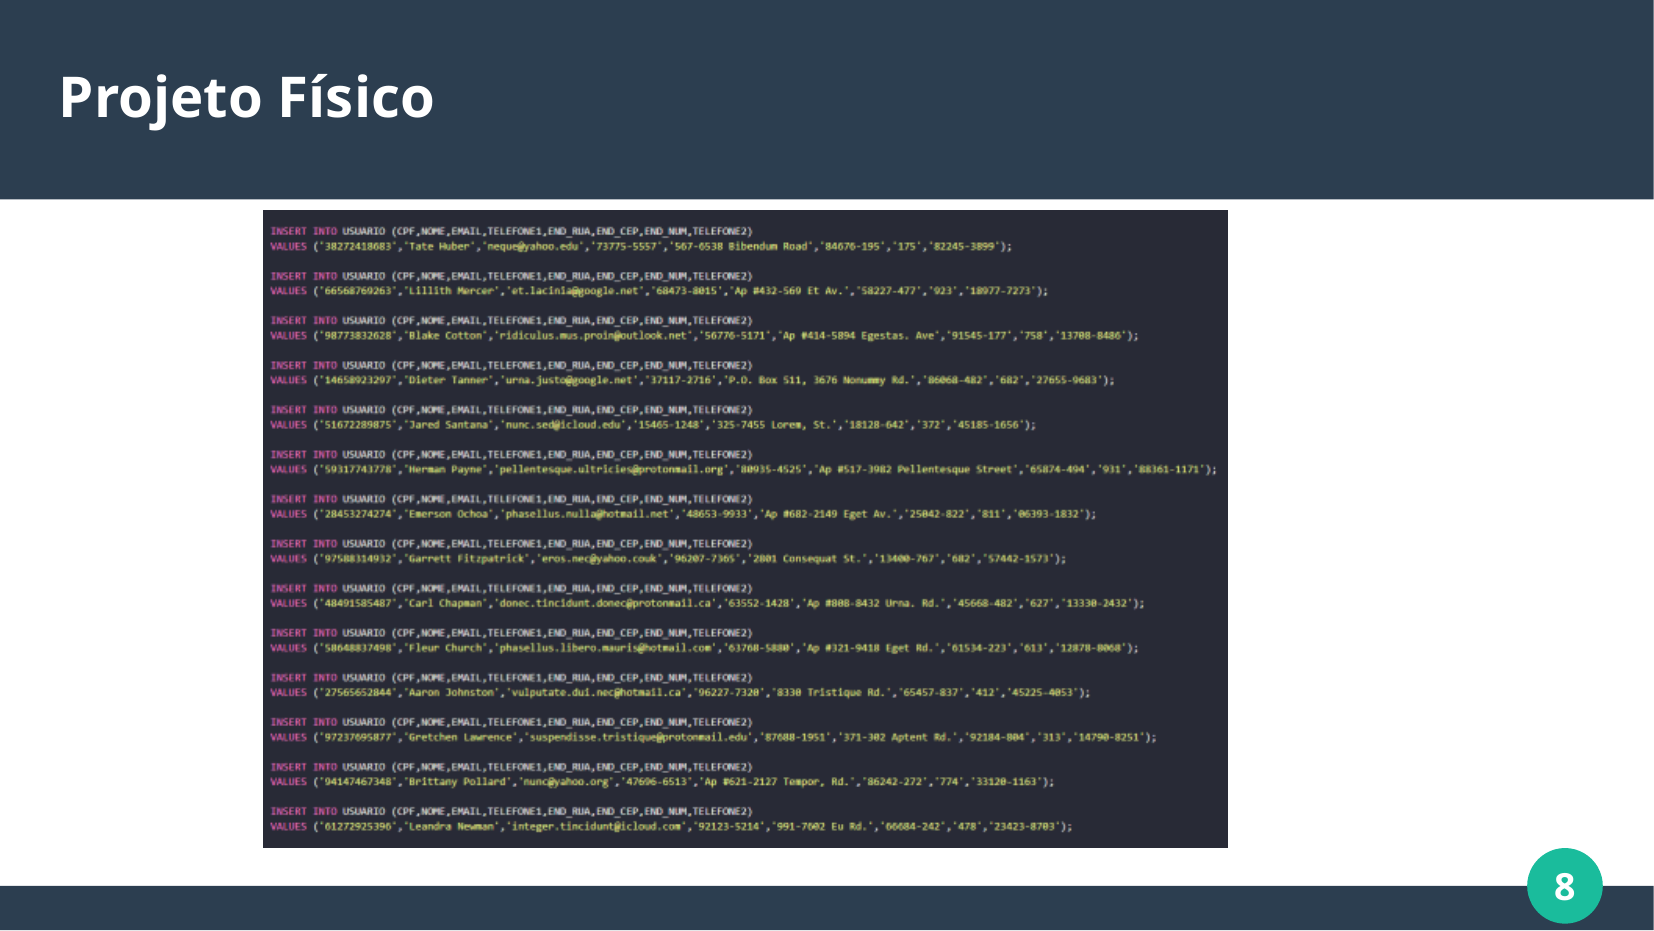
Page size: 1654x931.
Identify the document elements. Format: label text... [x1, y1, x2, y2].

title Projeto Físico [59, 37, 1595, 156]
list [59, 206, 1595, 864]
picture [263, 210, 1228, 848]
